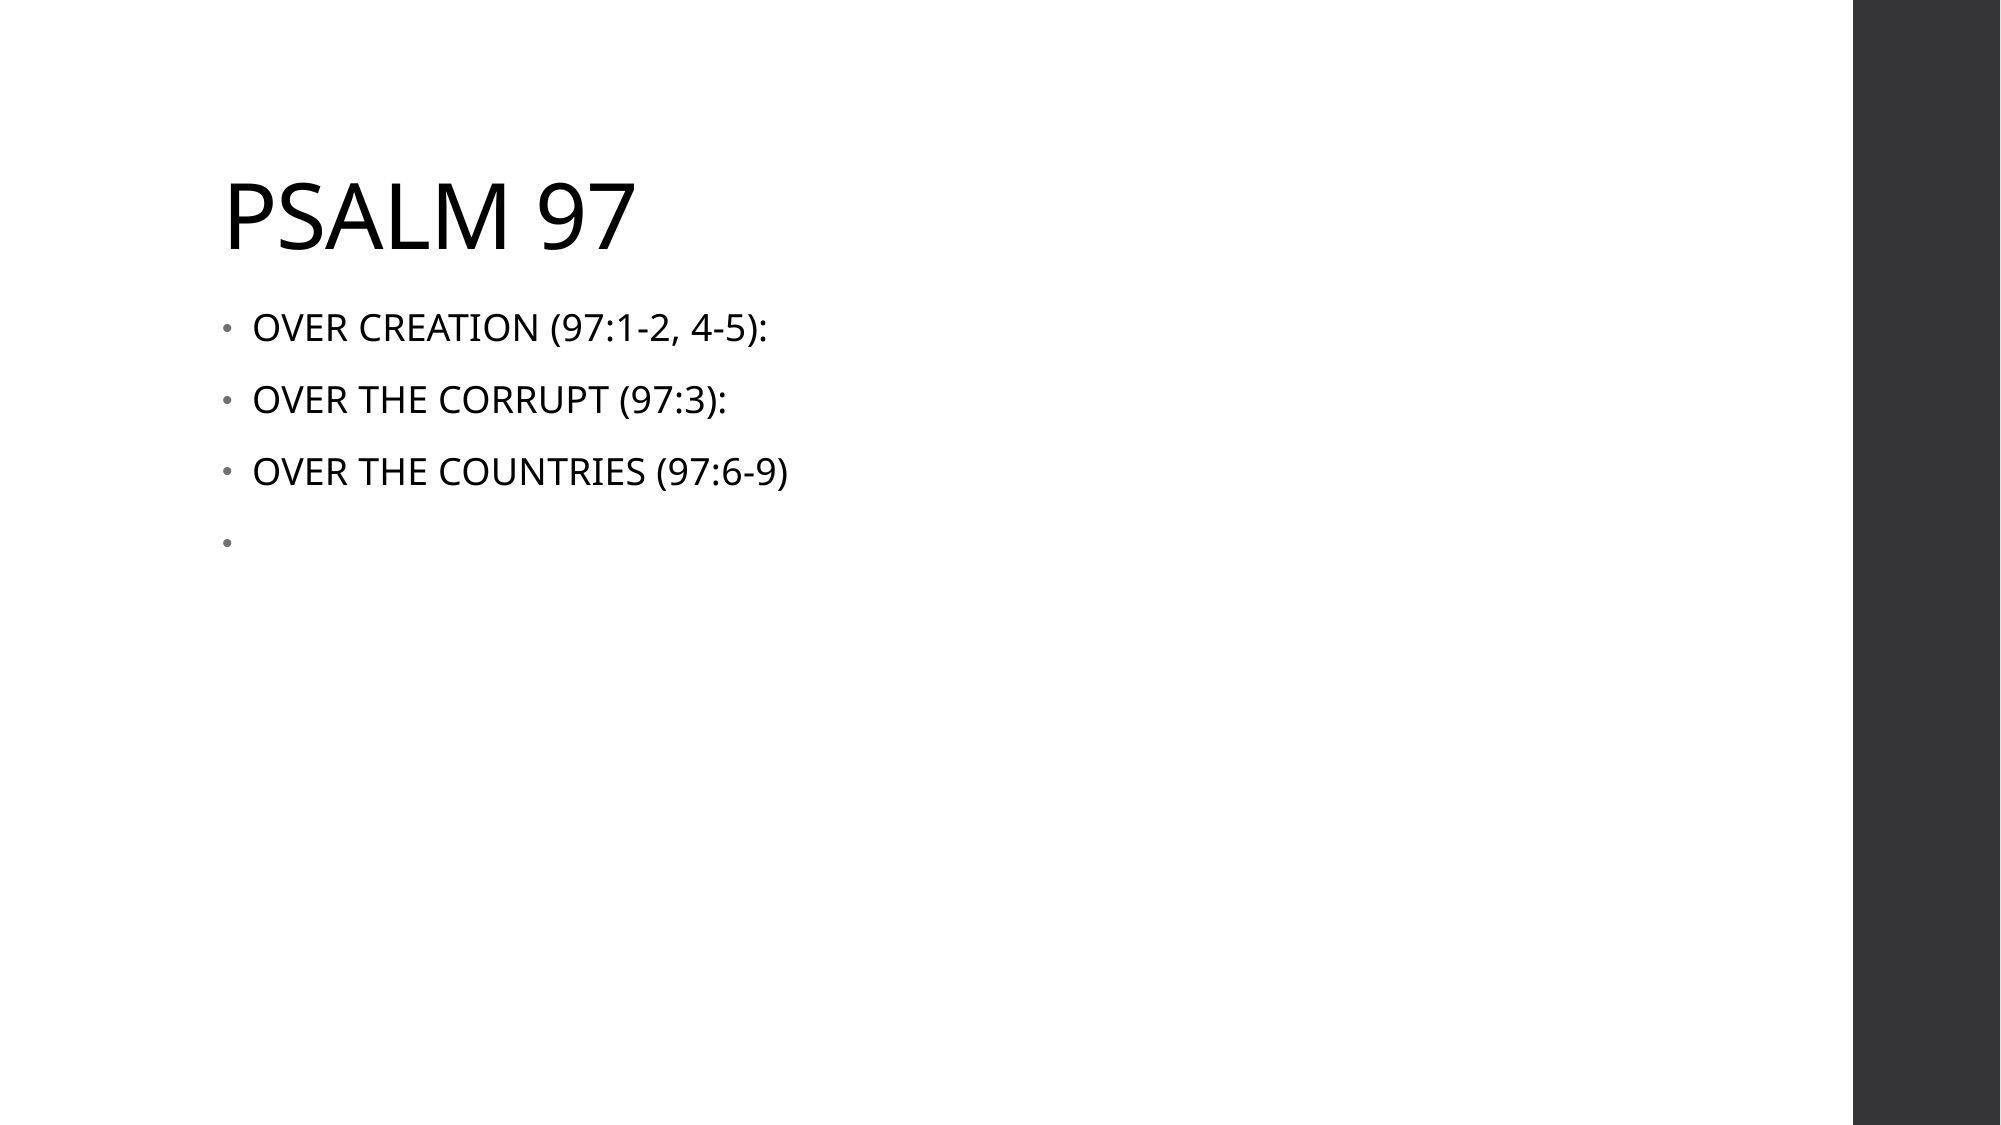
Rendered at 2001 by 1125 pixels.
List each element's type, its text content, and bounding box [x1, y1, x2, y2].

list OVER CREATION (97:1-2, 4-5): OVER THE CORRUPT (97:3): OVER THE COUNTRIES (97:6-9) [206, 299, 1617, 1014]
title PSALM 97 [206, 60, 1797, 278]
